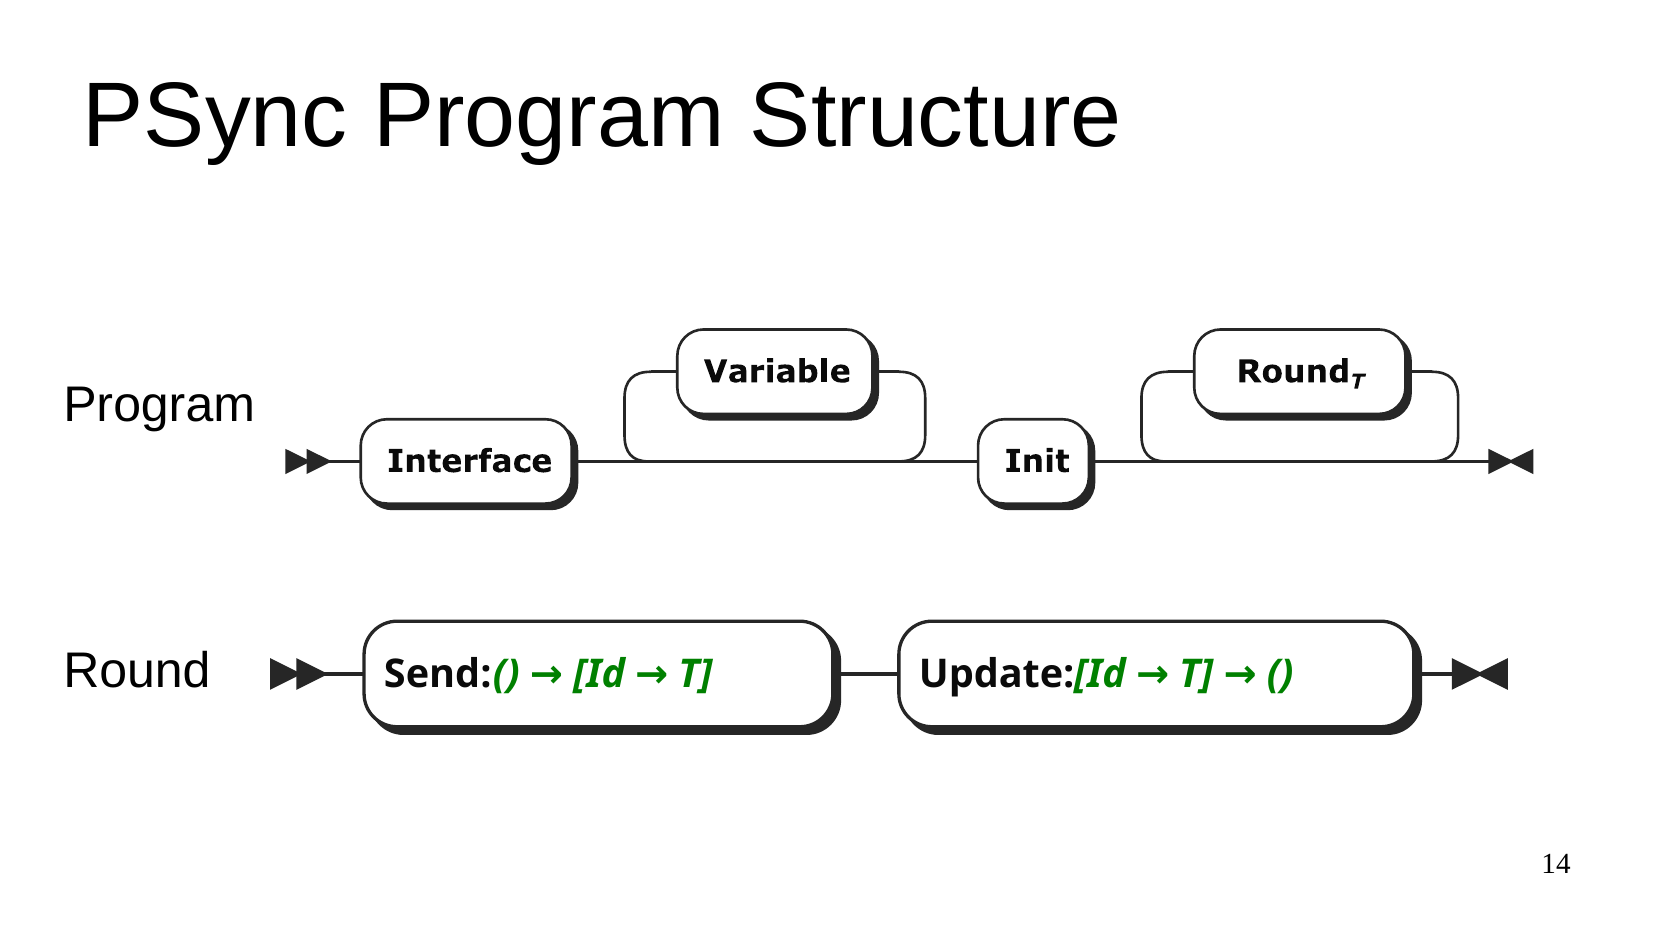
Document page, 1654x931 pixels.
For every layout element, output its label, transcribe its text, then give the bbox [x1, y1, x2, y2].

text_box Program [48, 368, 271, 440]
picture [270, 619, 1508, 736]
picture [284, 326, 1537, 514]
text_box Round [48, 634, 226, 706]
title PSync Program Structure [82, 37, 1571, 193]
